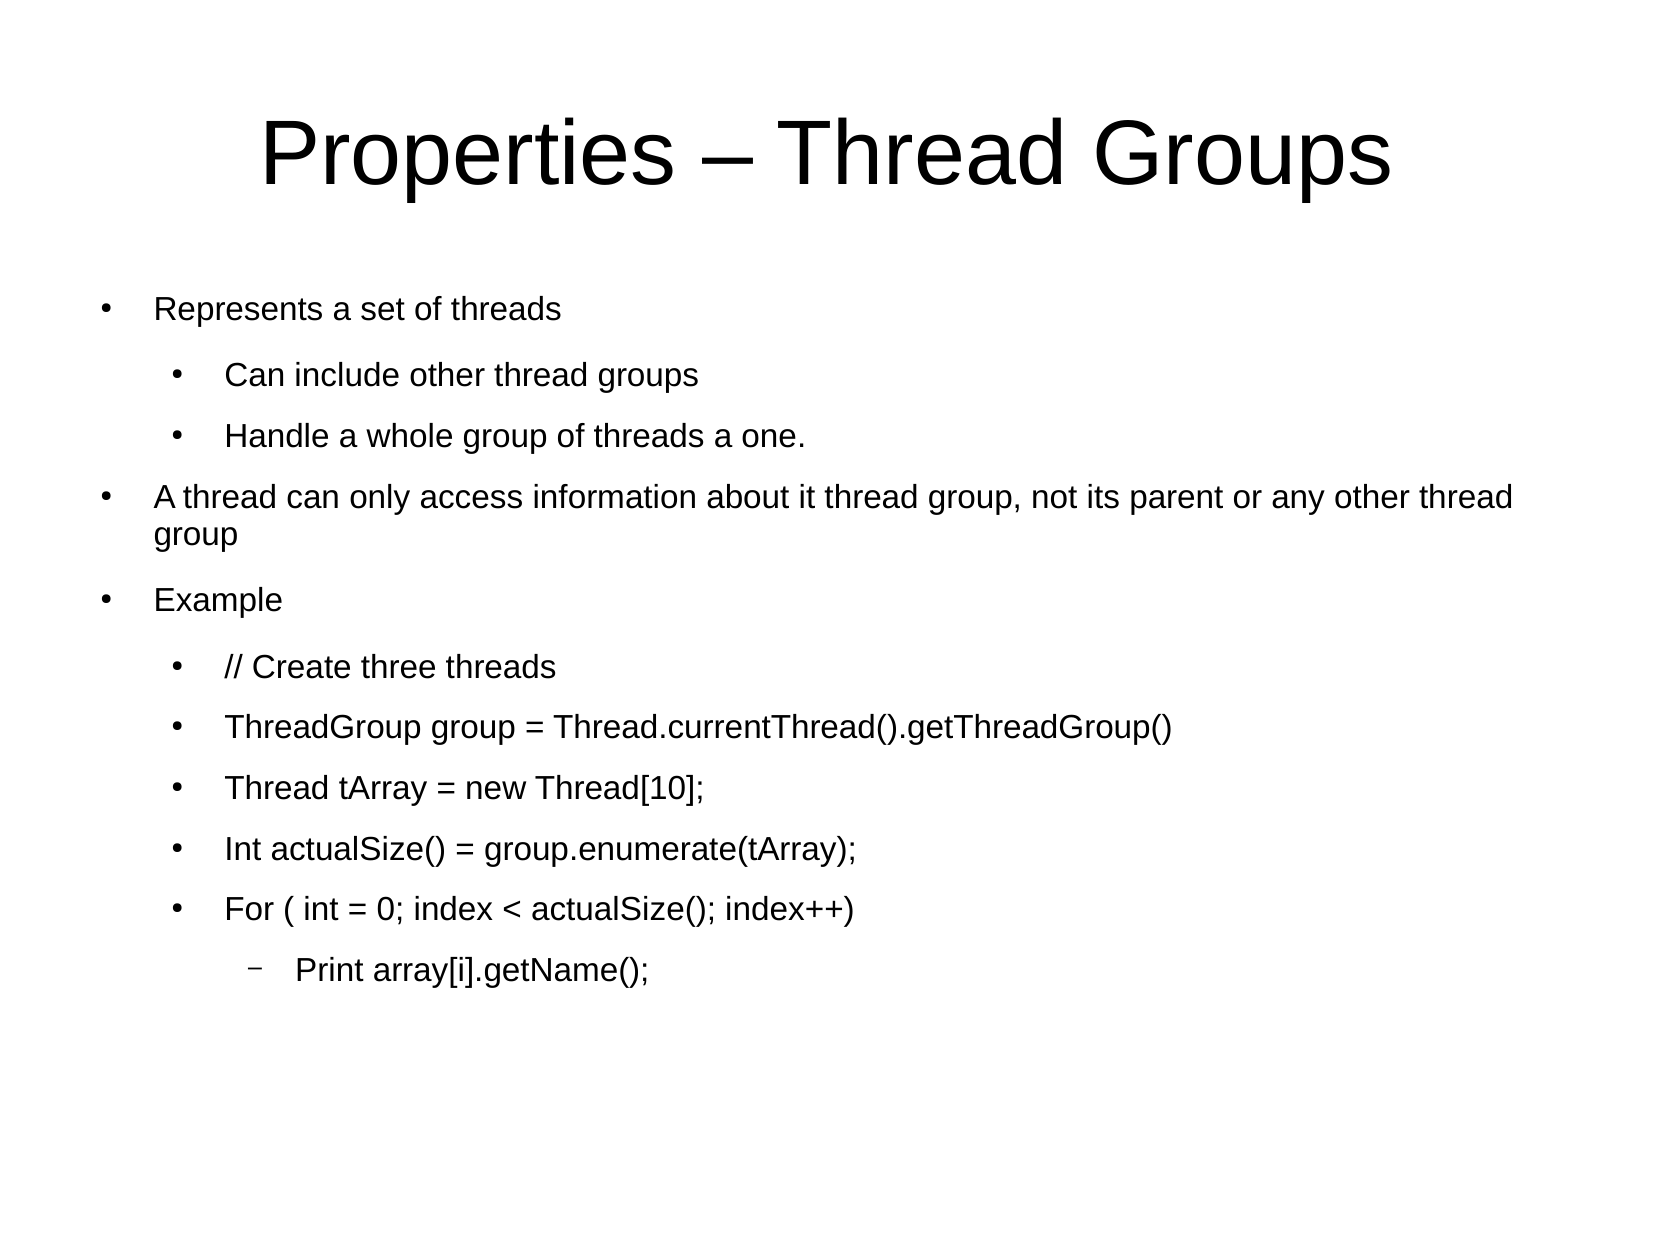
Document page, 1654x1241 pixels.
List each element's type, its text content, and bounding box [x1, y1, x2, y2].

title Properties – Thread Groups [82, 49, 1571, 257]
list Represents a set of threads Can include other thread groups Handle a whole group of threads a one. A thread can only access information about it thread group, not its parent or any other thread group Example // Create three threads ThreadGroup group = Thread.currentThread().getThreadGroup() Thread tArray = new Thread[10]; Int actualSize() = group.enumerate(tArray); For ( int = 0; index < actualSize(); index++) Print array[i].getName(); [82, 290, 1571, 1109]
